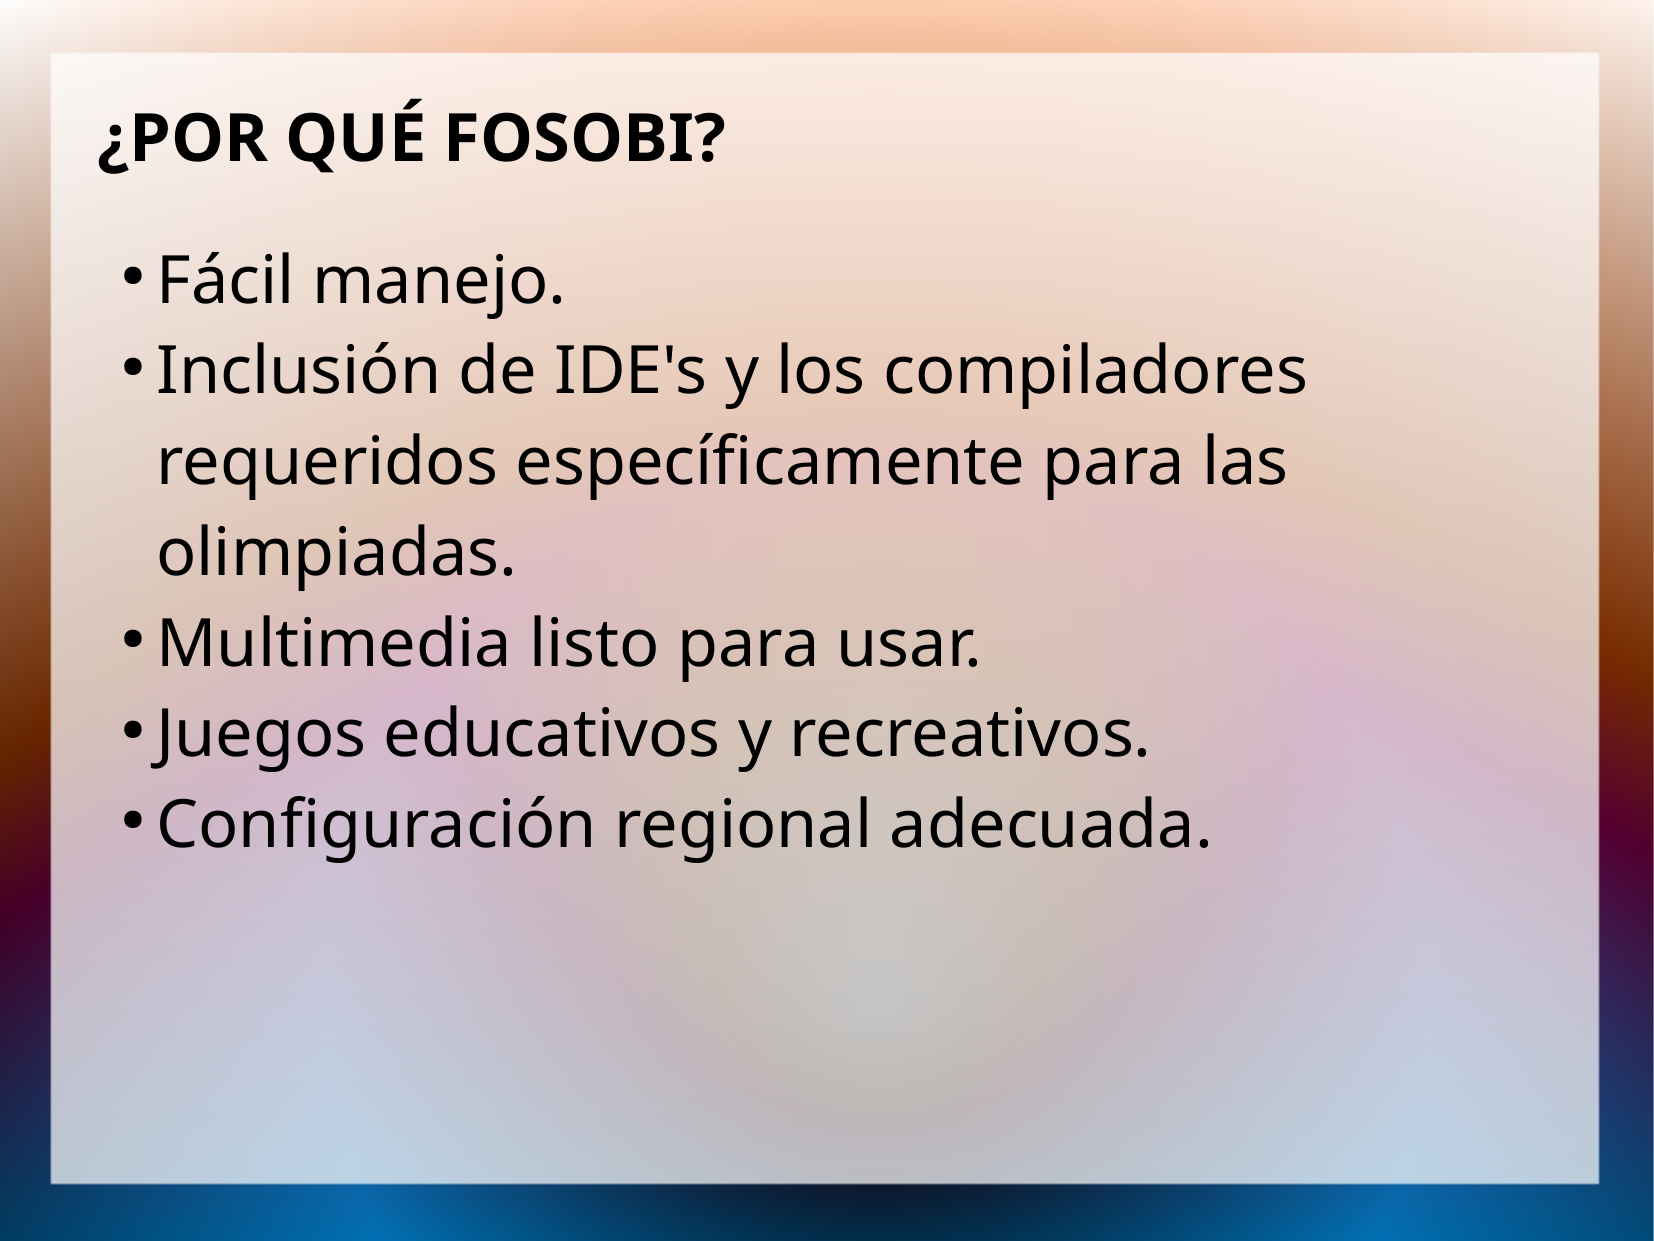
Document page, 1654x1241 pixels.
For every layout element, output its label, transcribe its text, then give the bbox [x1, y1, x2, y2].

text_box Fácil manejo. Inclusión de IDE's y los compiladores requeridos específicamente para las olimpiadas. Multimedia listo para usar. Juegos educativos y recreativos. Configuración regional adecuada. [106, 224, 1560, 1145]
text_box ¿POR QUÉ FOSOBI? [82, 82, 1205, 190]
picture [0, 0, 1654, 1241]
